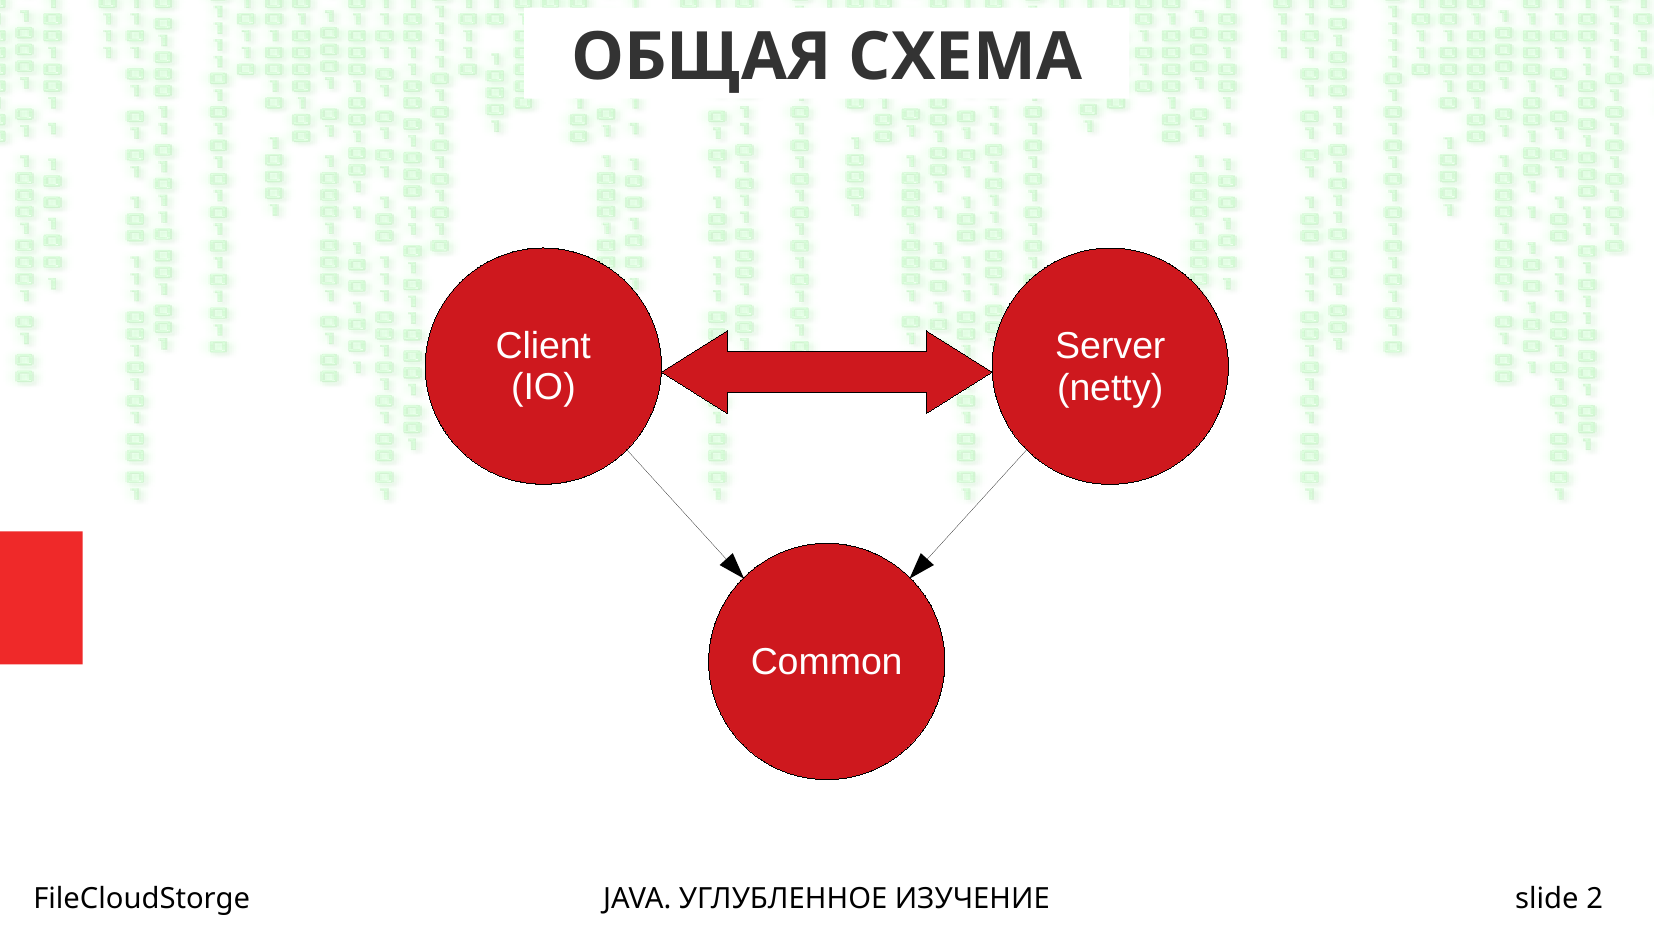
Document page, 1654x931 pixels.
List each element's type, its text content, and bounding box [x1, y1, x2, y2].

text_box slide 2 [1464, 876, 1654, 917]
title ОБЩАЯ СХЕМА [524, 14, 1130, 92]
text_box Common [708, 543, 945, 780]
text_box JAVA. УГЛУБЛЕННОЕ ИЗУЧЕНИЕ [546, 846, 1108, 931]
picture [628, 373, 1026, 505]
text_box [661, 330, 993, 414]
text_box Server (netty) [992, 248, 1229, 485]
text_box Client (IO) [425, 247, 662, 485]
text_box FileCloudStorge [0, 876, 284, 917]
picture [0, 0, 1654, 505]
